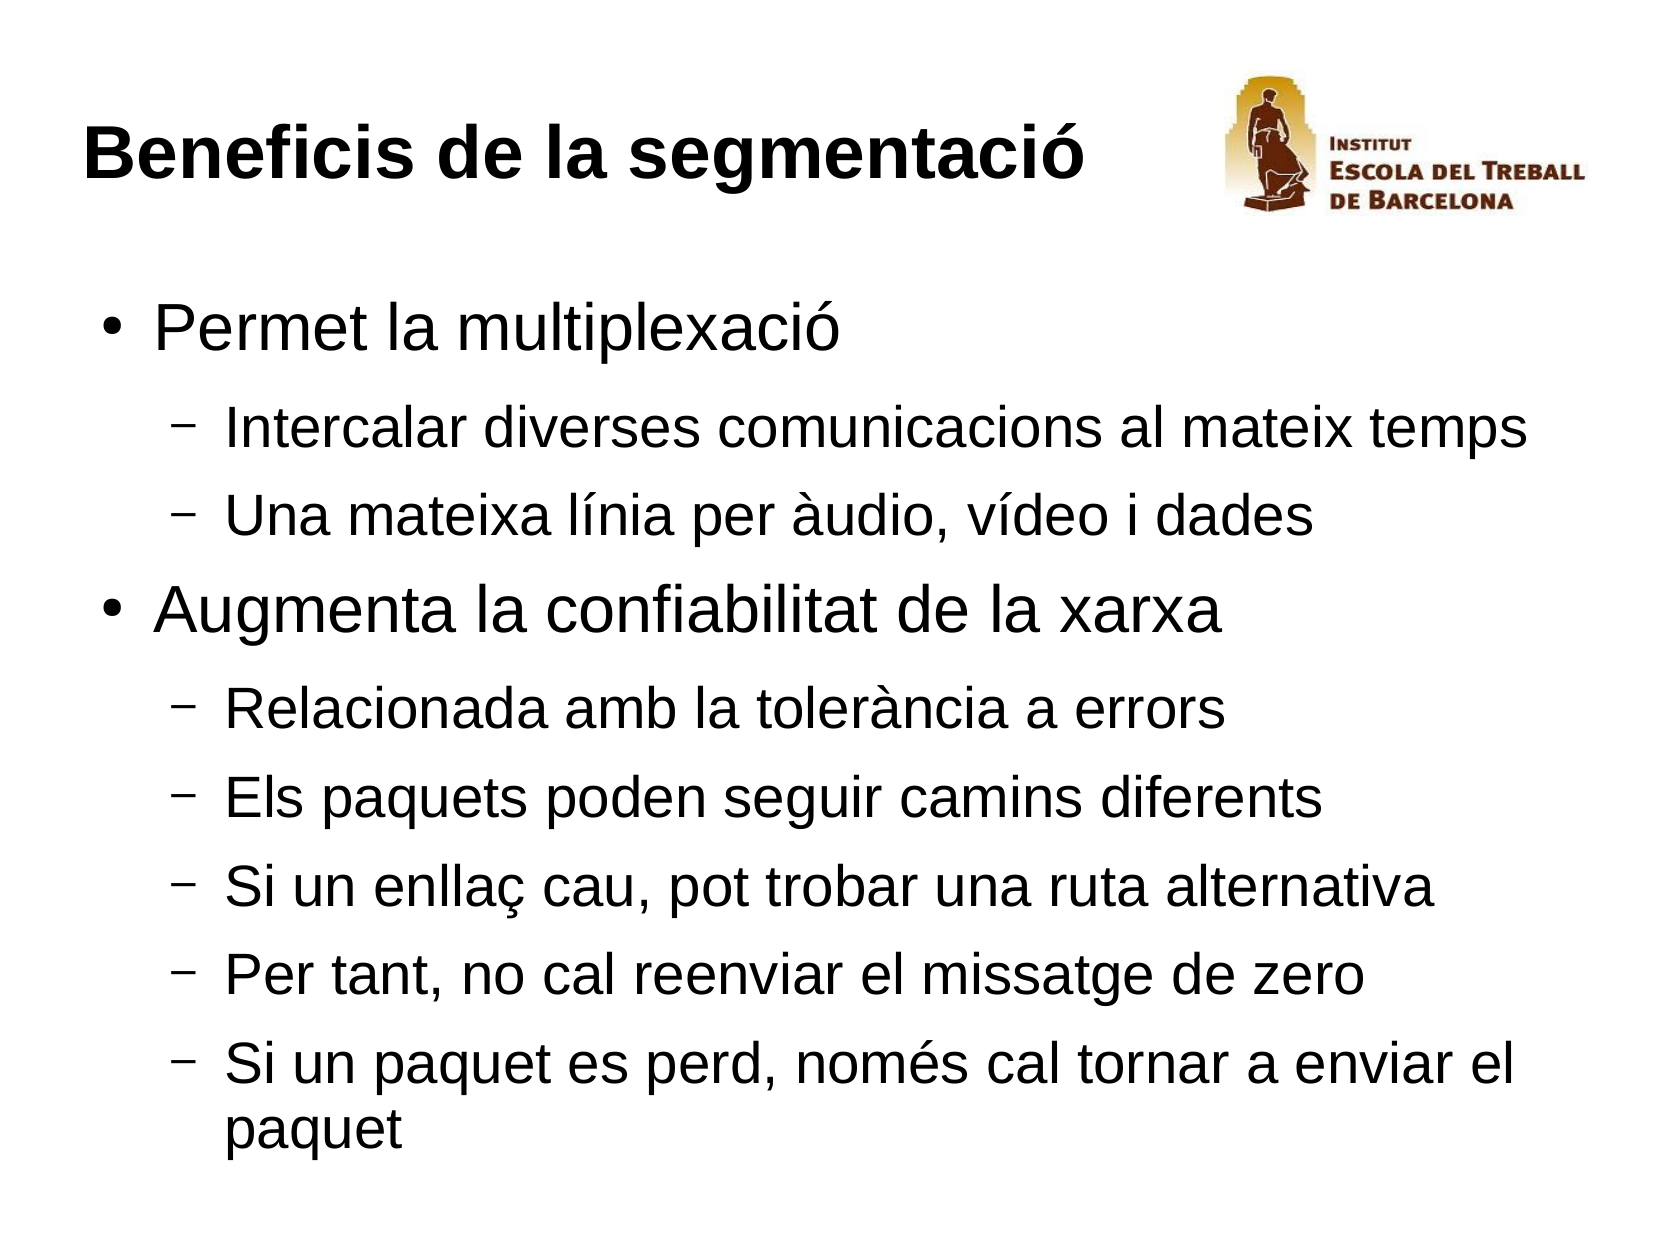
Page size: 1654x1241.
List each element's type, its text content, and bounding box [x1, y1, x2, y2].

picture [1204, 70, 1595, 223]
list Permet la multiplexació Intercalar diverses comunicacions al mateix temps Una mateixa línia per àudio, vídeo i dades Augmenta la confiabilitat de la xarxa Relacionada amb la tolerància a errors Els paquets poden seguir camins diferents Si un enllaç cau, pot trobar una ruta alternativa Per tant, no cal reenviar el missatge de zero Si un paquet es perd, només cal tornar a enviar el paquet [82, 290, 1571, 1241]
title Beneficis de la segmentació [82, 49, 1571, 257]
